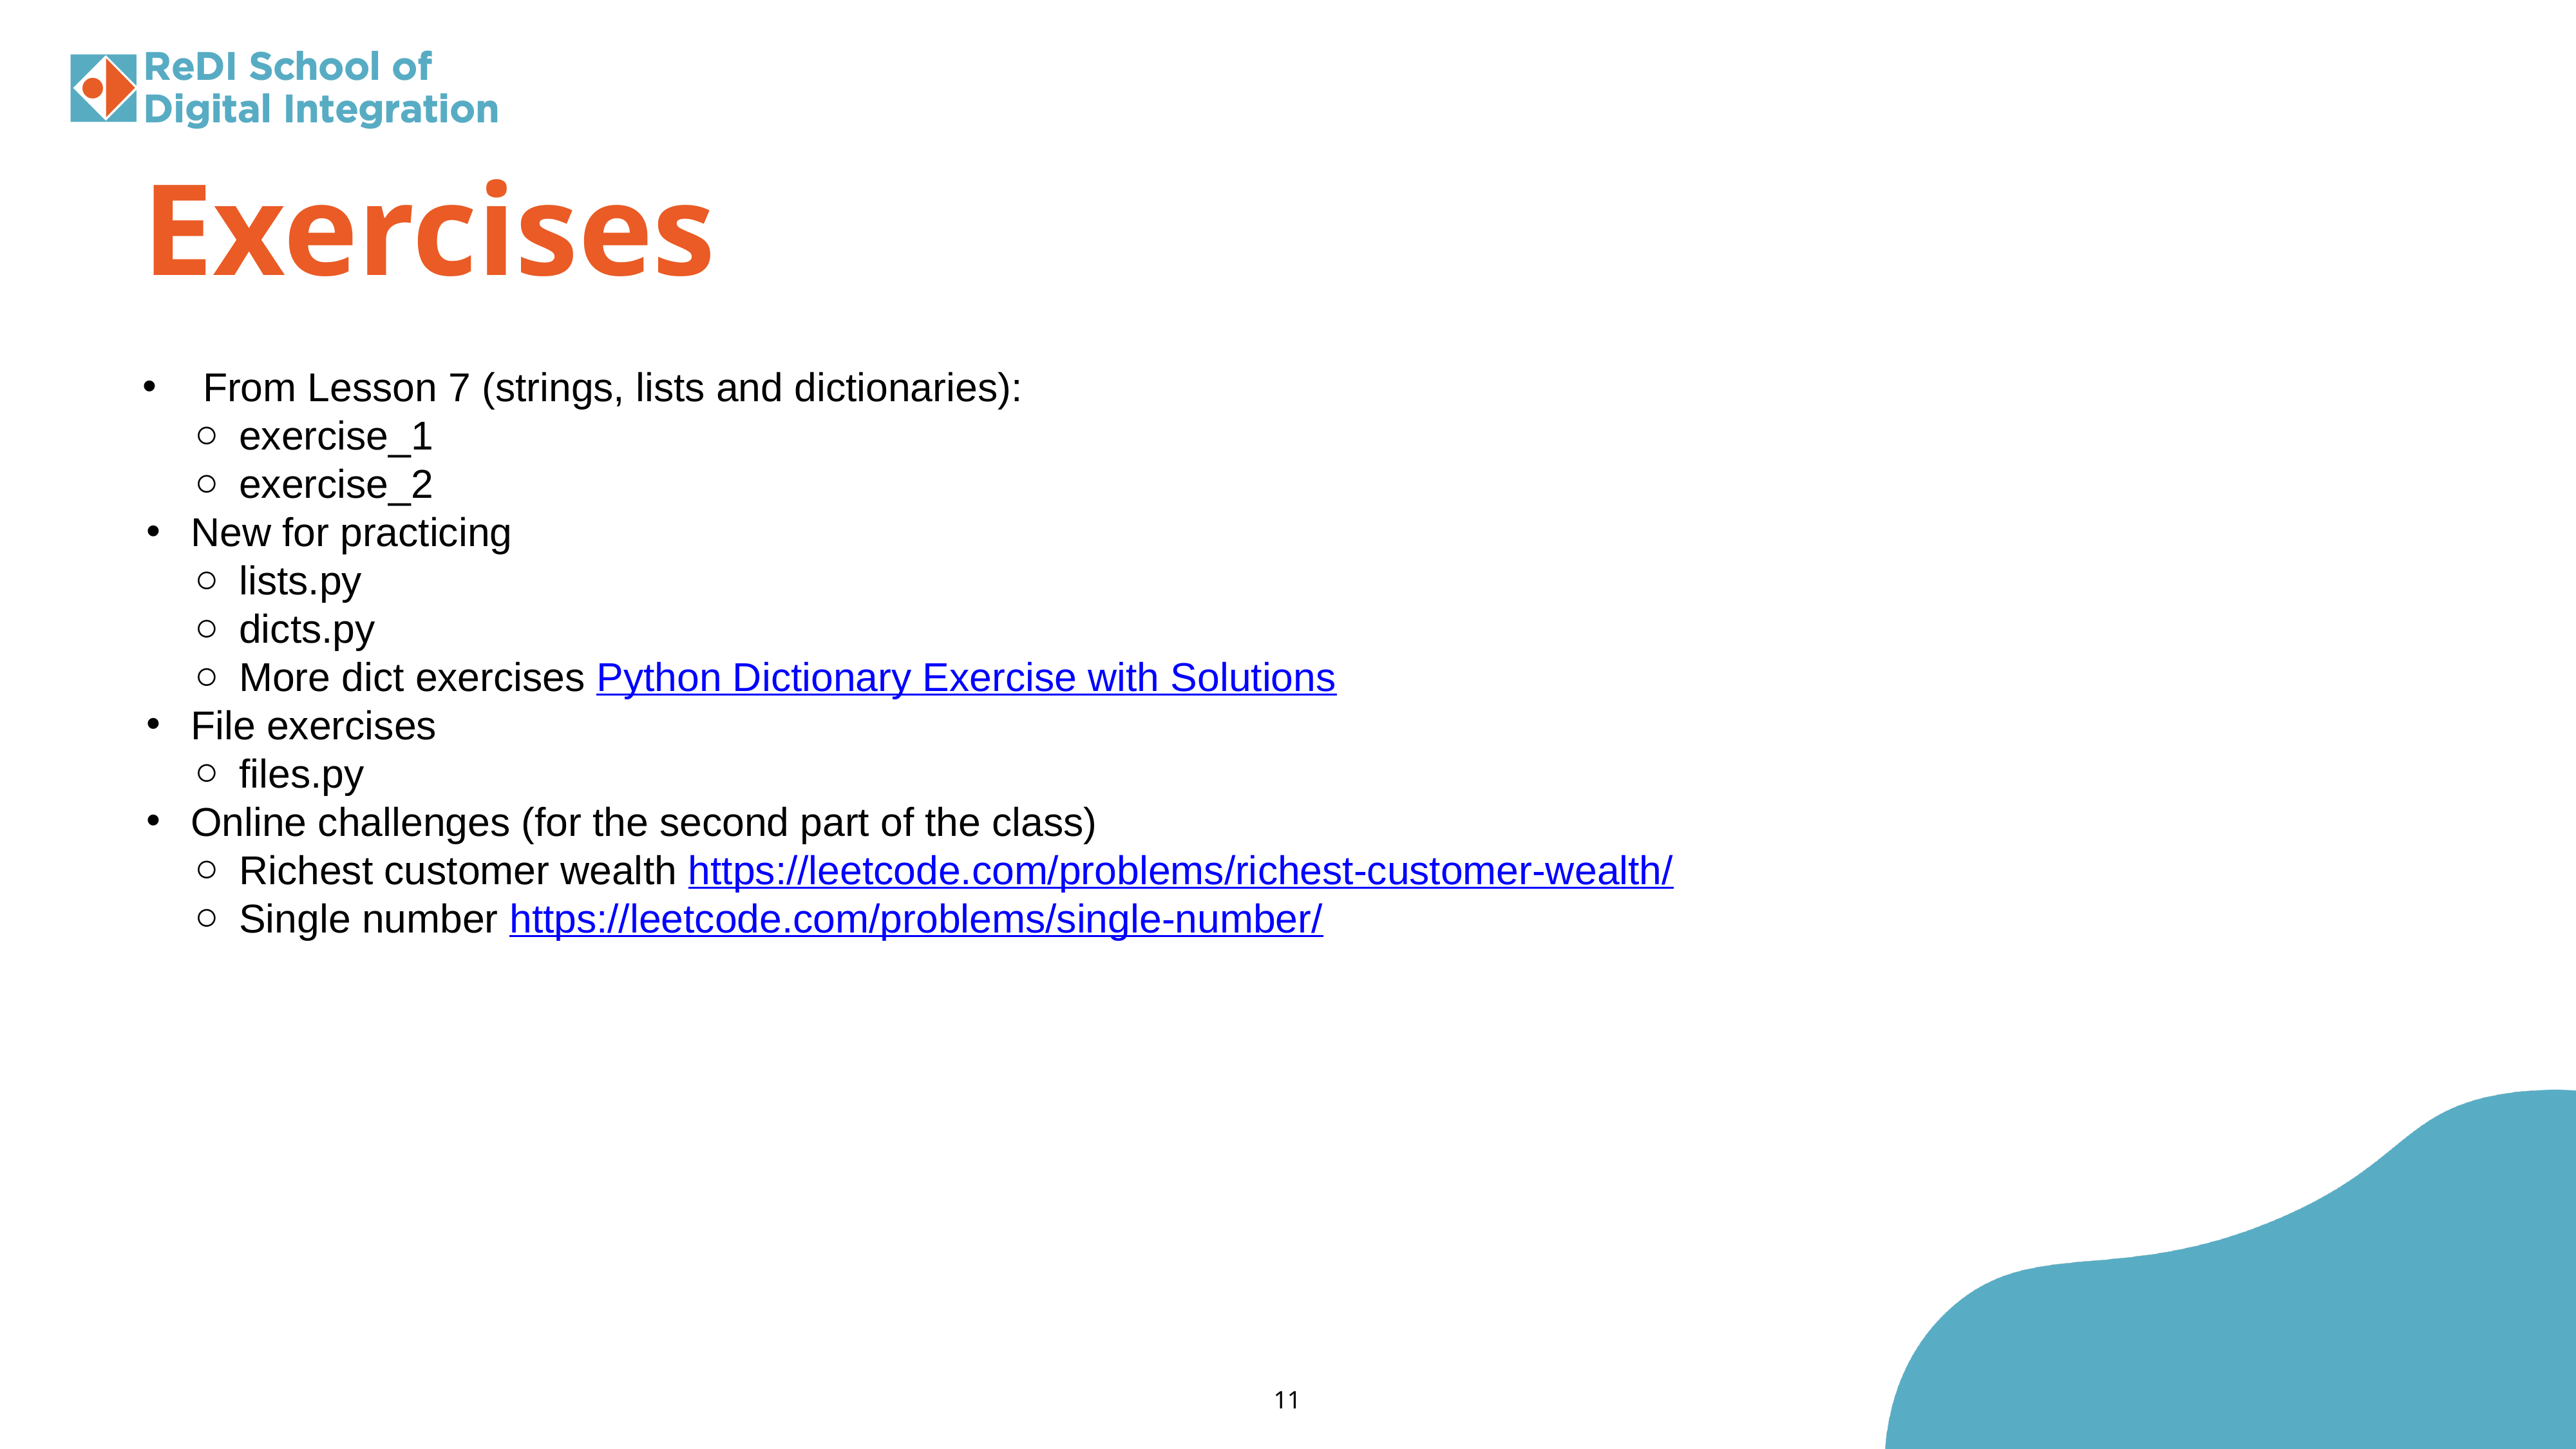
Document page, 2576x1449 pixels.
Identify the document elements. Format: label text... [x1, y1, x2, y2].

picture [66, 46, 499, 129]
text_box Exercises [133, 169, 2231, 310]
text_box From Lesson 7 (strings, lists and dictionaries): exercise_1 exercise_2 New for practicing lists.py dicts.py More dict exercises Python Dictionary Exercise with Solutions File exercises files.py Online challenges (for the second part of the class) Richest customer wealth https://leetcode.com/problems/richest-customer-wealth/ Single number https://leetcode.com/problems/single-number/ [133, 352, 2490, 999]
picture [1884, 1090, 2576, 1449]
slide_number <number> [1267, 571, 1307, 1423]
